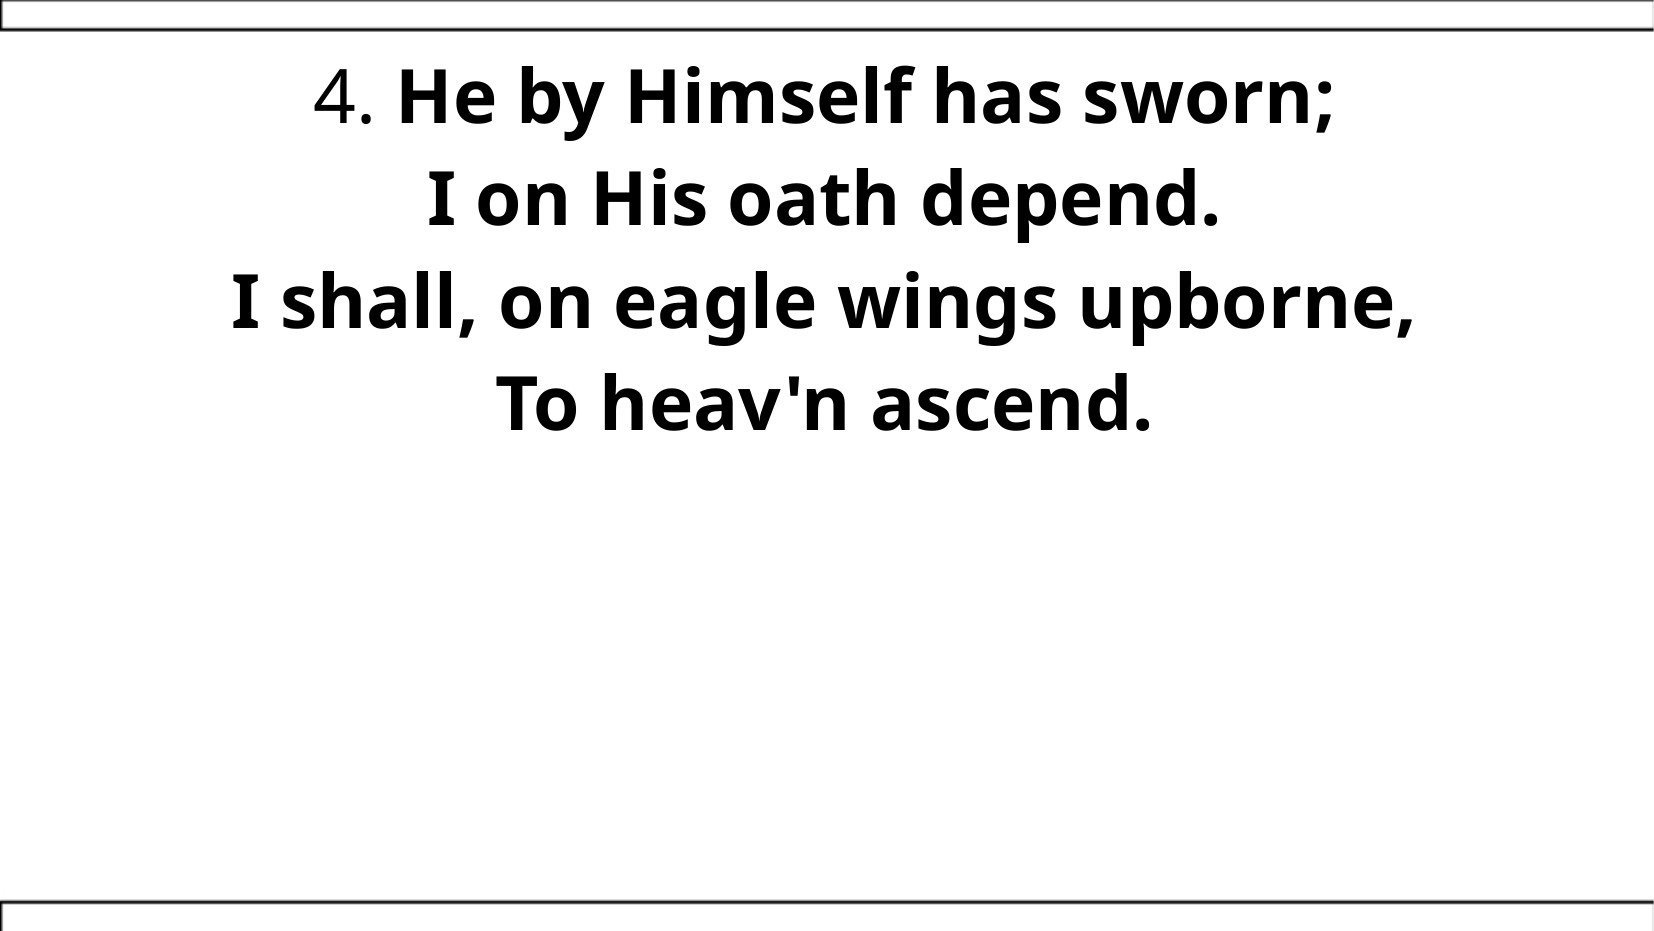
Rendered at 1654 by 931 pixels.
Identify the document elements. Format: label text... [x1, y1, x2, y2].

text_box 4. He by Himself has sworn; I on His oath depend. I shall, on eagle wings upborne, To heav'n ascend. [105, 35, 1546, 451]
picture [0, 0, 1654, 931]
